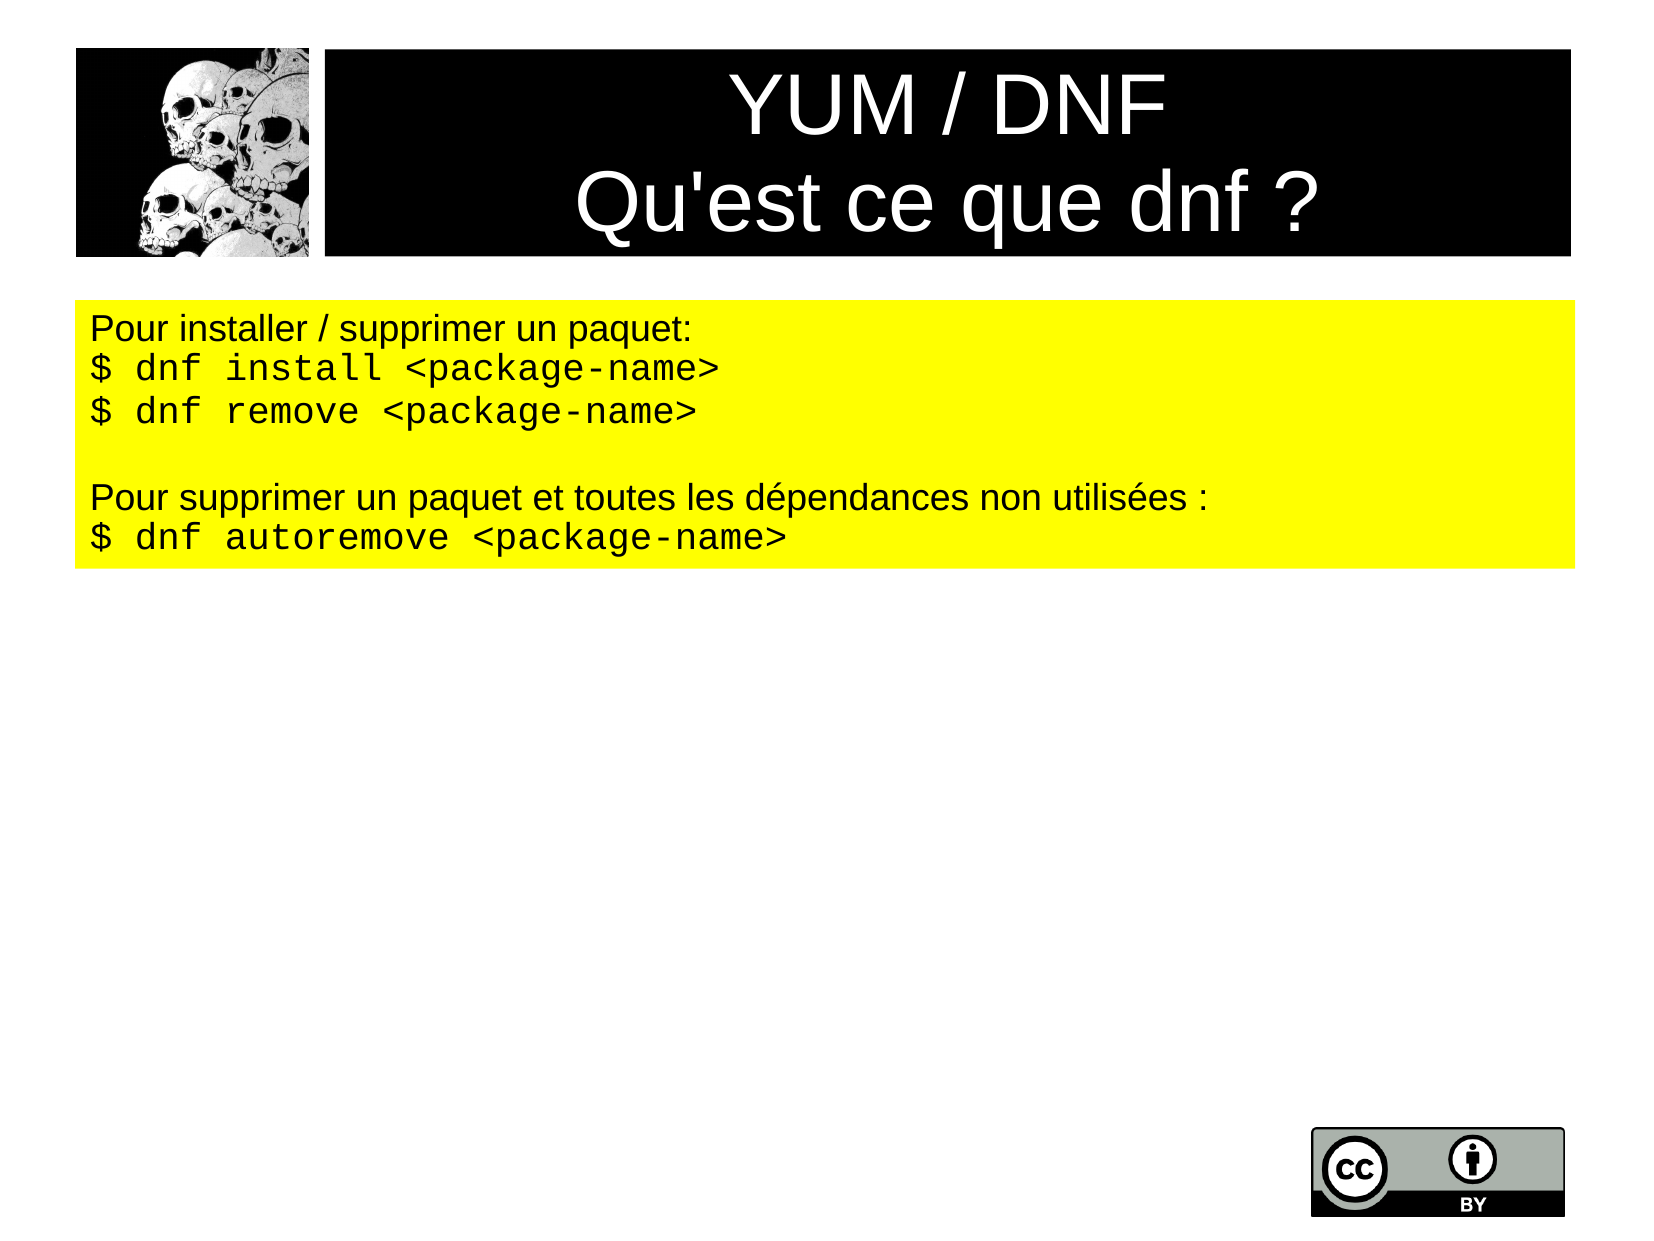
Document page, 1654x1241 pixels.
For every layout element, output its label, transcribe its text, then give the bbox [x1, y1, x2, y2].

title YUM / DNF Qu'est ce que dnf ? [324, 49, 1571, 257]
text_box Pour installer / supprimer un paquet: $ dnf install <package-name> $ dnf remove <package-name> Pour supprimer un paquet et toutes les dépendances non utilisées : $ dnf autoremove <package-name> [75, 300, 1576, 569]
picture [76, 48, 309, 257]
picture [1311, 1127, 1565, 1217]
